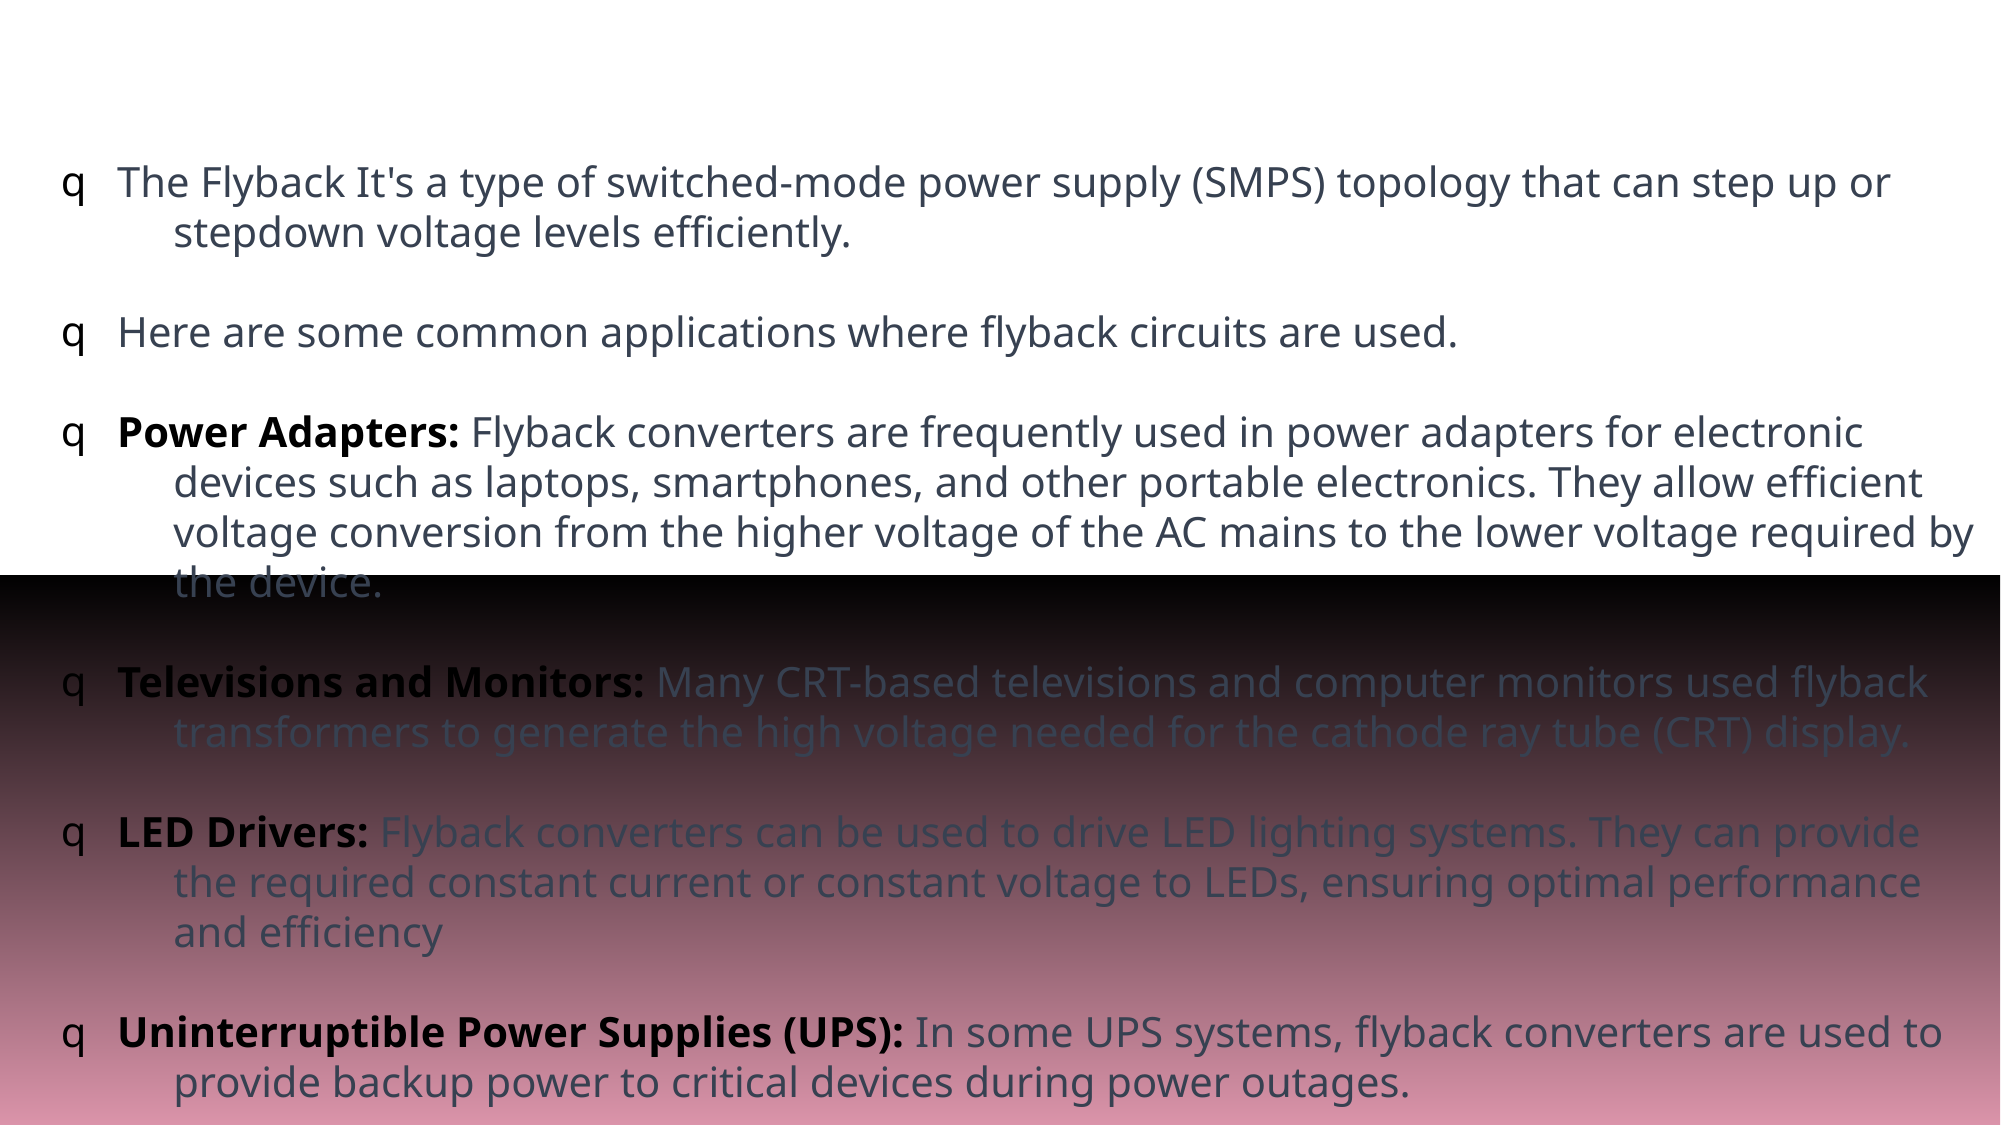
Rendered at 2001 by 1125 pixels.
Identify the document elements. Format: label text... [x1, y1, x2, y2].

text_box The Flyback It's a type of switched-mode power supply (SMPS) topology that can step up or stepdown voltage levels efficiently. Here are some common applications where flyback circuits are used. Power Adapters: Flyback converters are frequently used in power adapters for electronic devices such as laptops, smartphones, and other portable electronics. They allow efficient voltage conversion from the higher voltage of the AC mains to the lower voltage required by the device. Televisions and Monitors: Many CRT-based televisions and computer monitors used flyback transformers to generate the high voltage needed for the cathode ray tube (CRT) display. LED Drivers: Flyback converters can be used to drive LED lighting systems. They can provide the required constant current or constant voltage to LEDs, ensuring optimal performance and efficiency Uninterruptible Power Supplies (UPS): In some UPS systems, flyback converters are used to provide backup power to critical devices during power outages. [45, 147, 2000, 1022]
